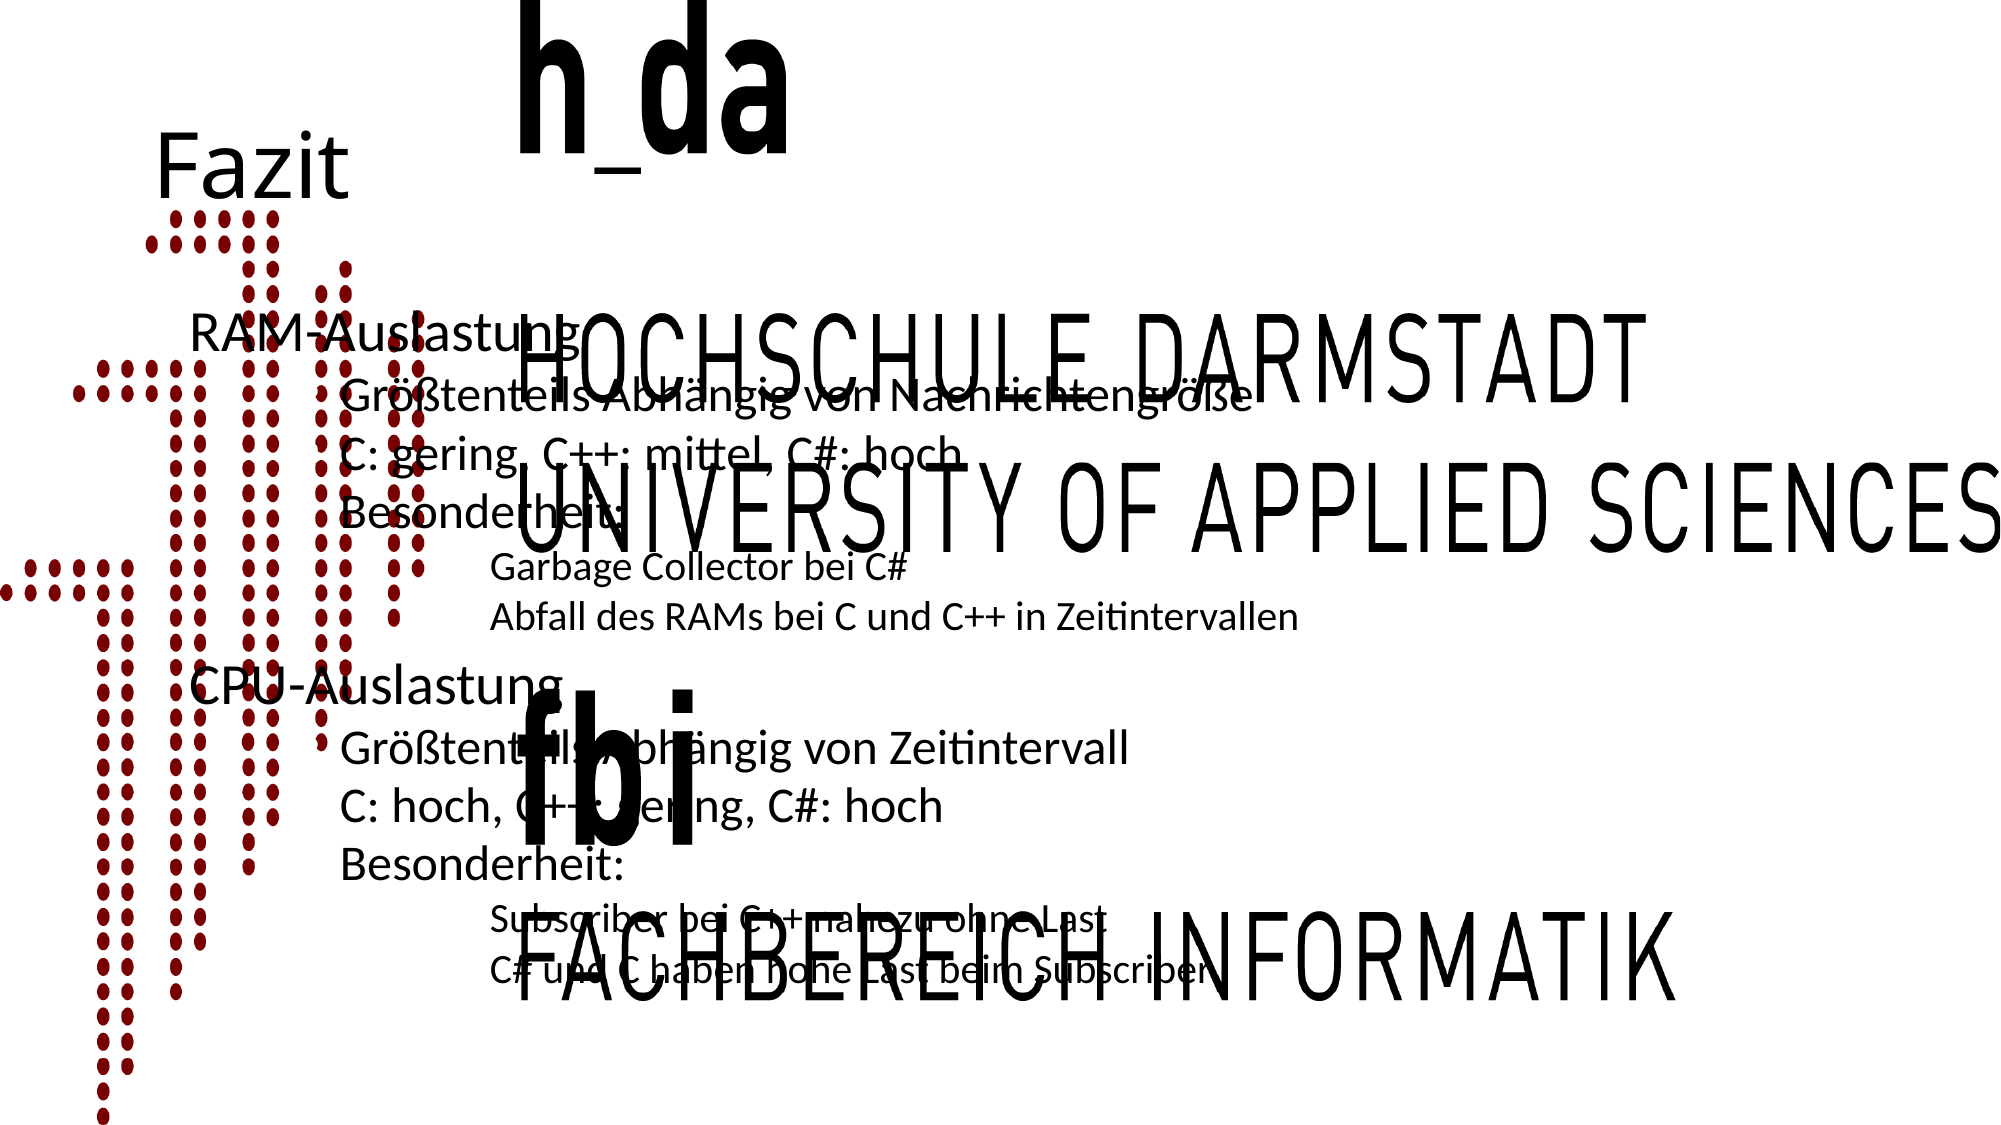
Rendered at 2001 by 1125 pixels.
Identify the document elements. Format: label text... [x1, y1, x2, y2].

title Fazit [137, 59, 1863, 278]
list RAM-Auslastung Größtenteils Abhängig von Nachrichtengröße C: gering, C++: mittel, C#: hoch Besonderheit: Garbage Collector bei C# Abfall des RAMs bei C und C++ in Zeitintervallen CPU-Auslastung Größtenteils Abhängig von Zeitintervall C: hoch, C++: gering, C#: hoch Besonderheit: Subscriber bei C++ nahezu ohne Last C# und C haben hohe Last beim Subscriber [137, 299, 1863, 1014]
